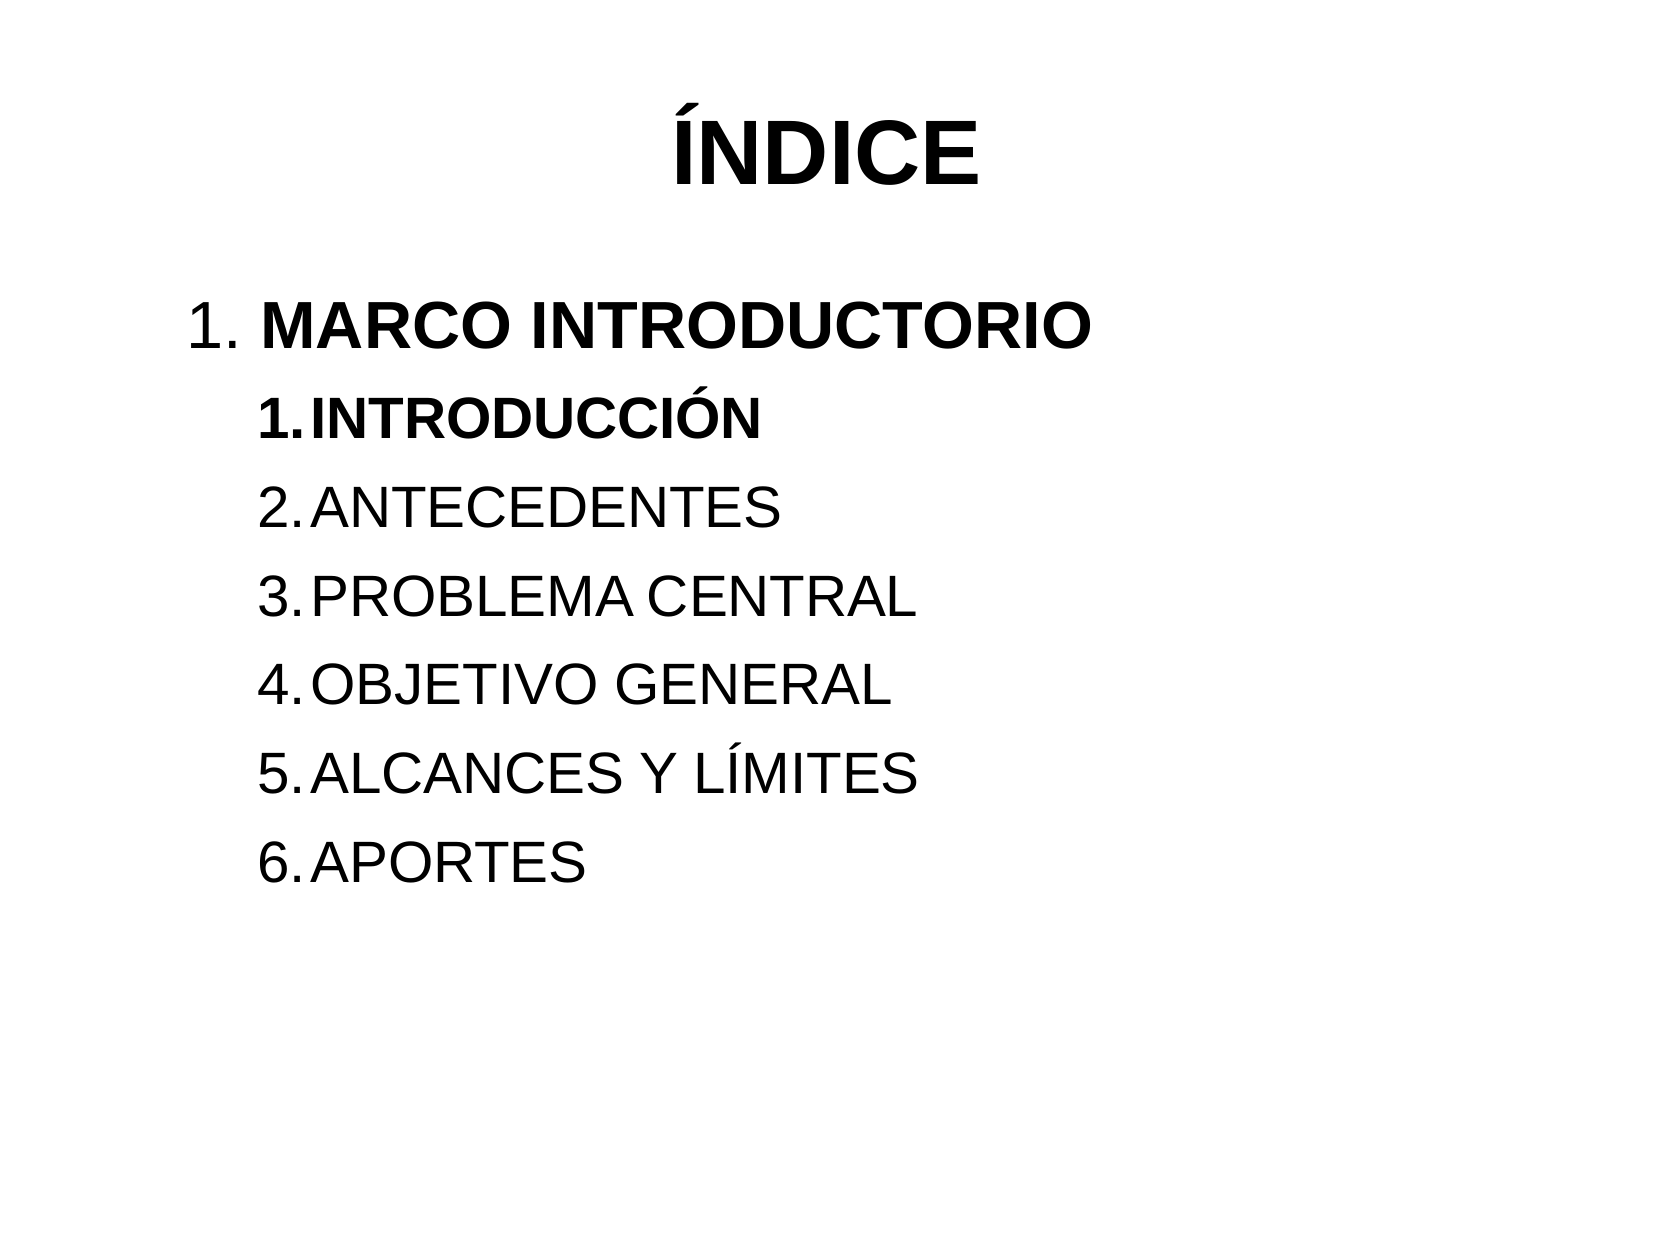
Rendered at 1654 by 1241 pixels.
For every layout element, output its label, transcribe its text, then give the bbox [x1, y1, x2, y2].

list MARCO INTRODUCTORIO INTRODUCCIÓN ANTECEDENTES PROBLEMA CENTRAL OBJETIVO GENERAL ALCANCES Y LÍMITES APORTES [168, 287, 1469, 1007]
title ÍNDICE [82, 49, 1571, 257]
